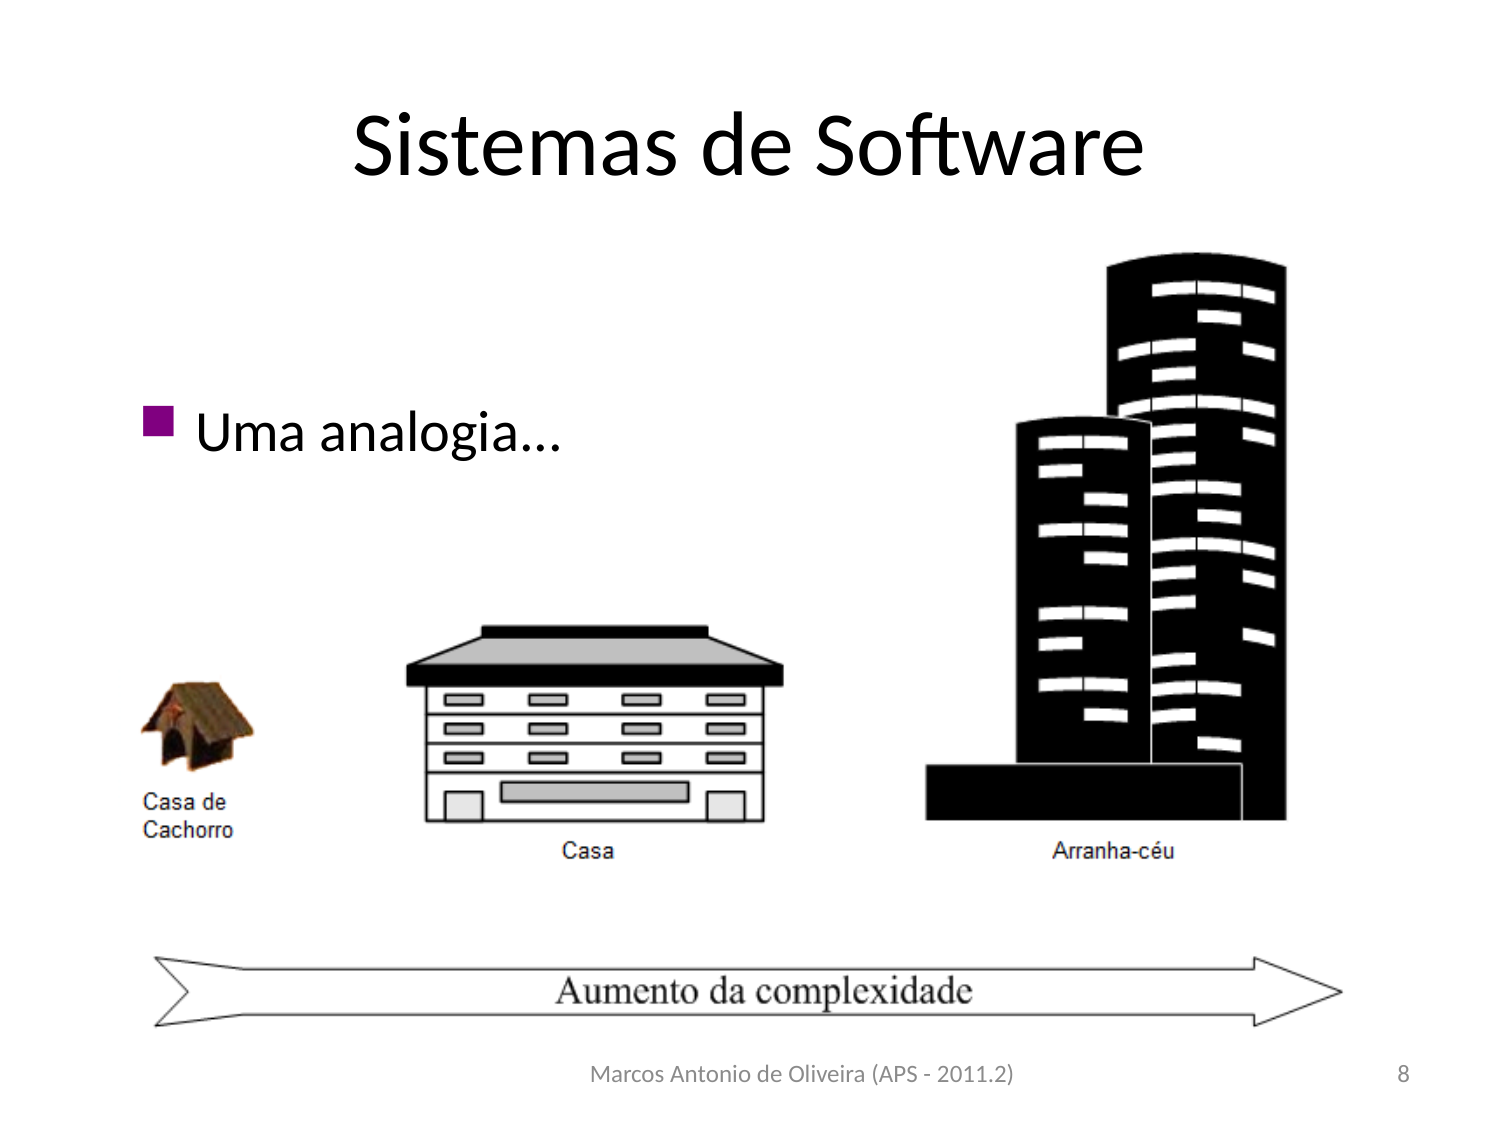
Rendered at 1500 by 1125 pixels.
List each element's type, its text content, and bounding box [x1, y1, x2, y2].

picture [117, 246, 1369, 1032]
footer Marcos Antonio de Oliveira (APS - 2011.2) [512, 1042, 1074, 1103]
slide_number <número> [1074, 1042, 1425, 1103]
text_box Uma analogia... [123, 385, 768, 528]
title Sistemas de Software [75, 45, 1425, 233]
